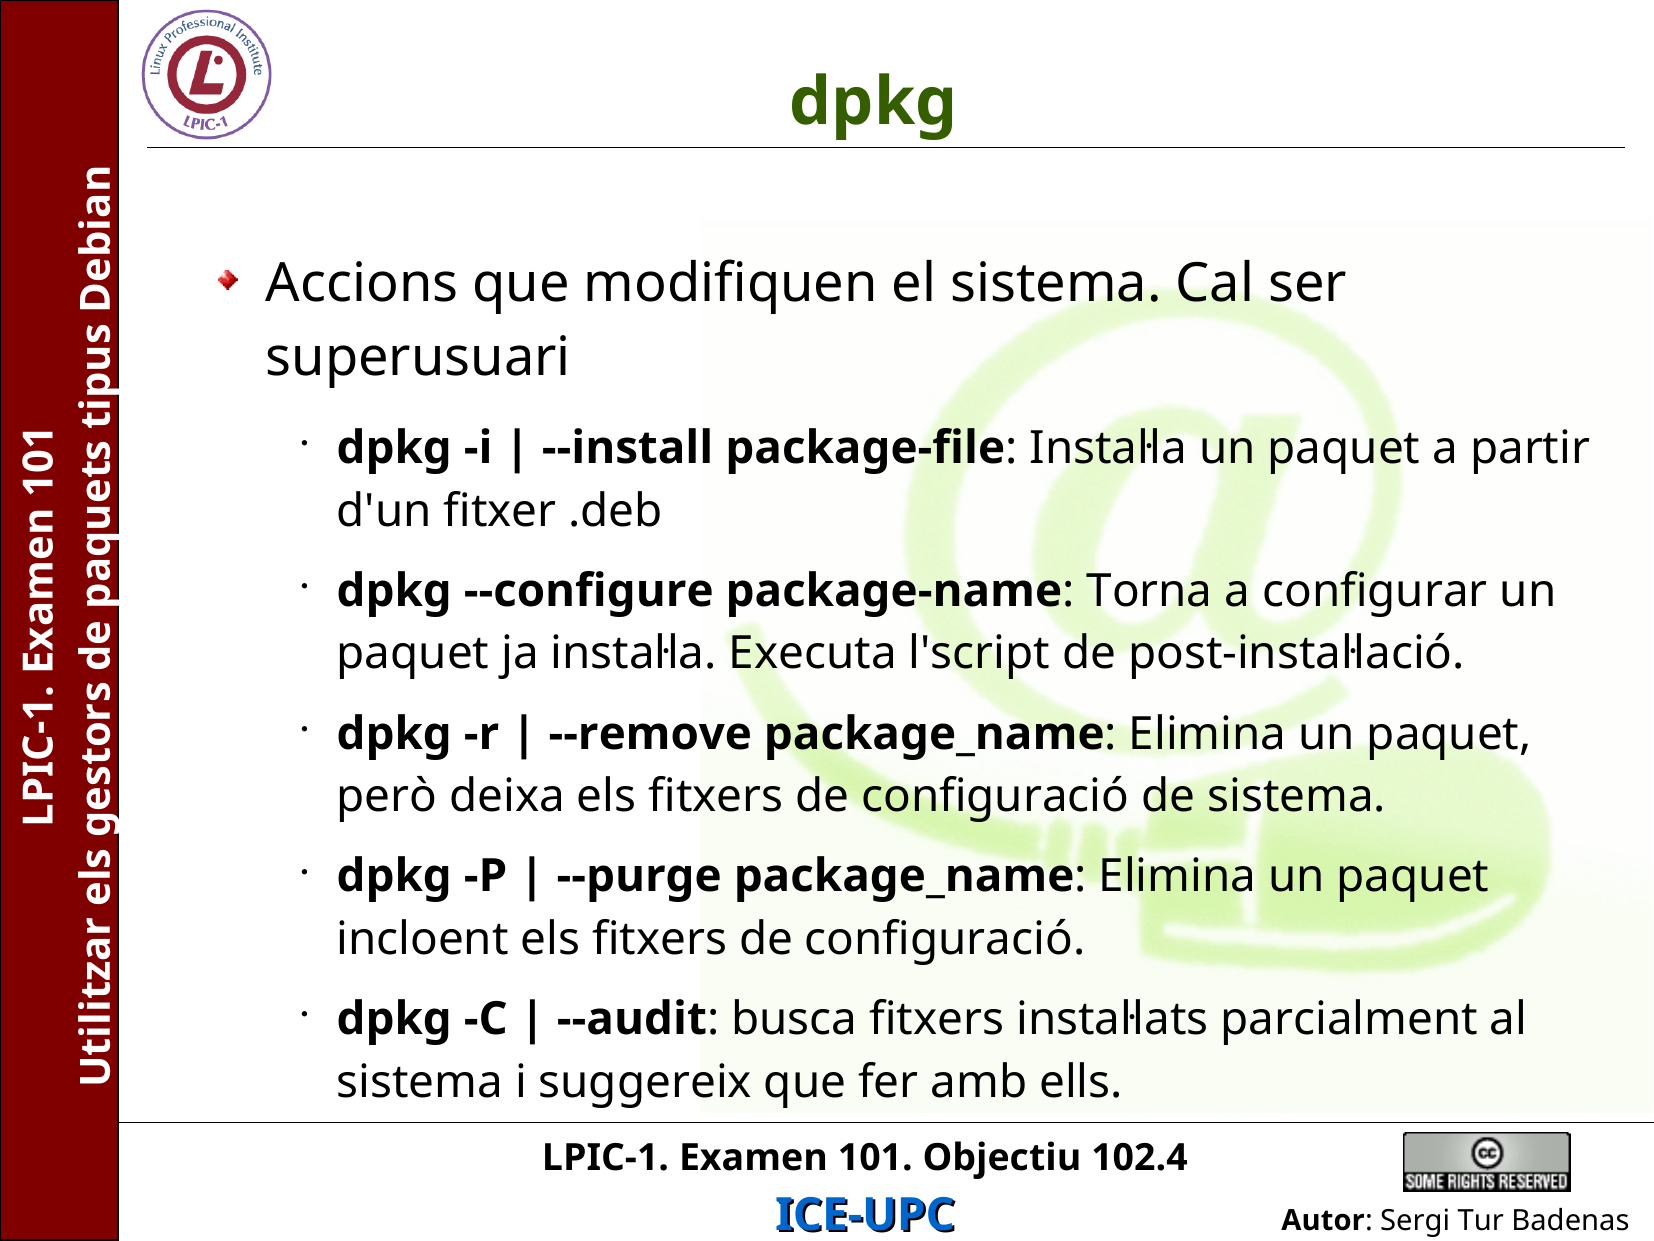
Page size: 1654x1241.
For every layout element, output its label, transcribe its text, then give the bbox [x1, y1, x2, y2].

picture [135, 5, 277, 55]
picture [1403, 1132, 1571, 1192]
list Accions que modifiquen el sistema. Cal ser superusuari dpkg -i | --install package-file: Instal·la un paquet a partir d'un fitxer .deb dpkg --configure package-name: Torna a configurar un paquet ja instal·la. Executa l'script de post-instal·lació. dpkg -r | --remove package_name: Elimina un paquet, però deixa els fitxers de configuració de sistema. dpkg -P | --purge package_name: Elimina un paquet incloent els fitxers de configuració. dpkg -C | --audit: busca fitxers instal·lats parcialment al sistema i suggereix que fer amb ells. [124, 242, 1613, 1092]
title dpkg [129, 55, 1619, 142]
picture [700, 217, 1654, 1113]
